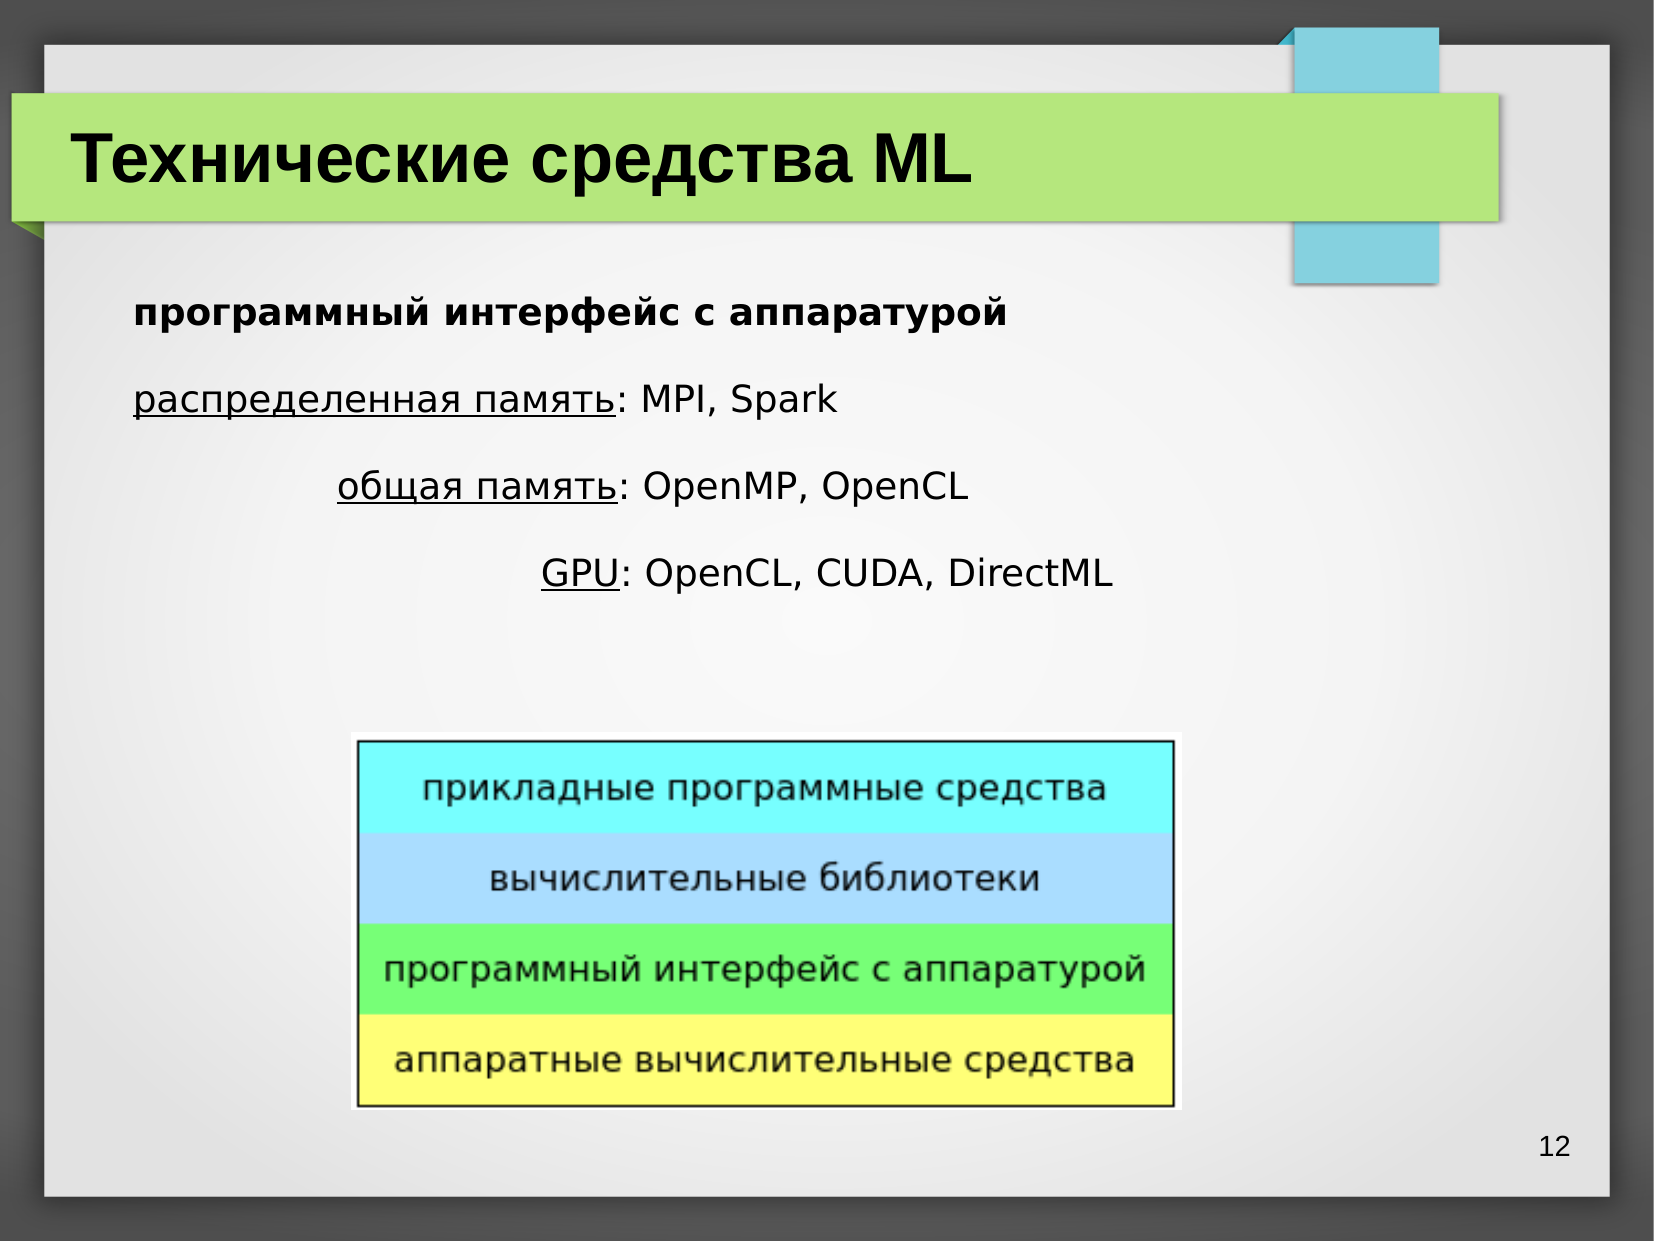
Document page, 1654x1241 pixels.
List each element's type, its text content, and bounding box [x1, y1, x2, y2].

title Технические средства ML [70, 118, 1205, 199]
text_box программный интерфейс с аппаратурой распределенная память: MPI, Spark общая память: OpenMP, OpenCL GPU: OpenCL, CUDA, DirectML [118, 283, 1182, 734]
picture [0, 0, 1654, 1241]
